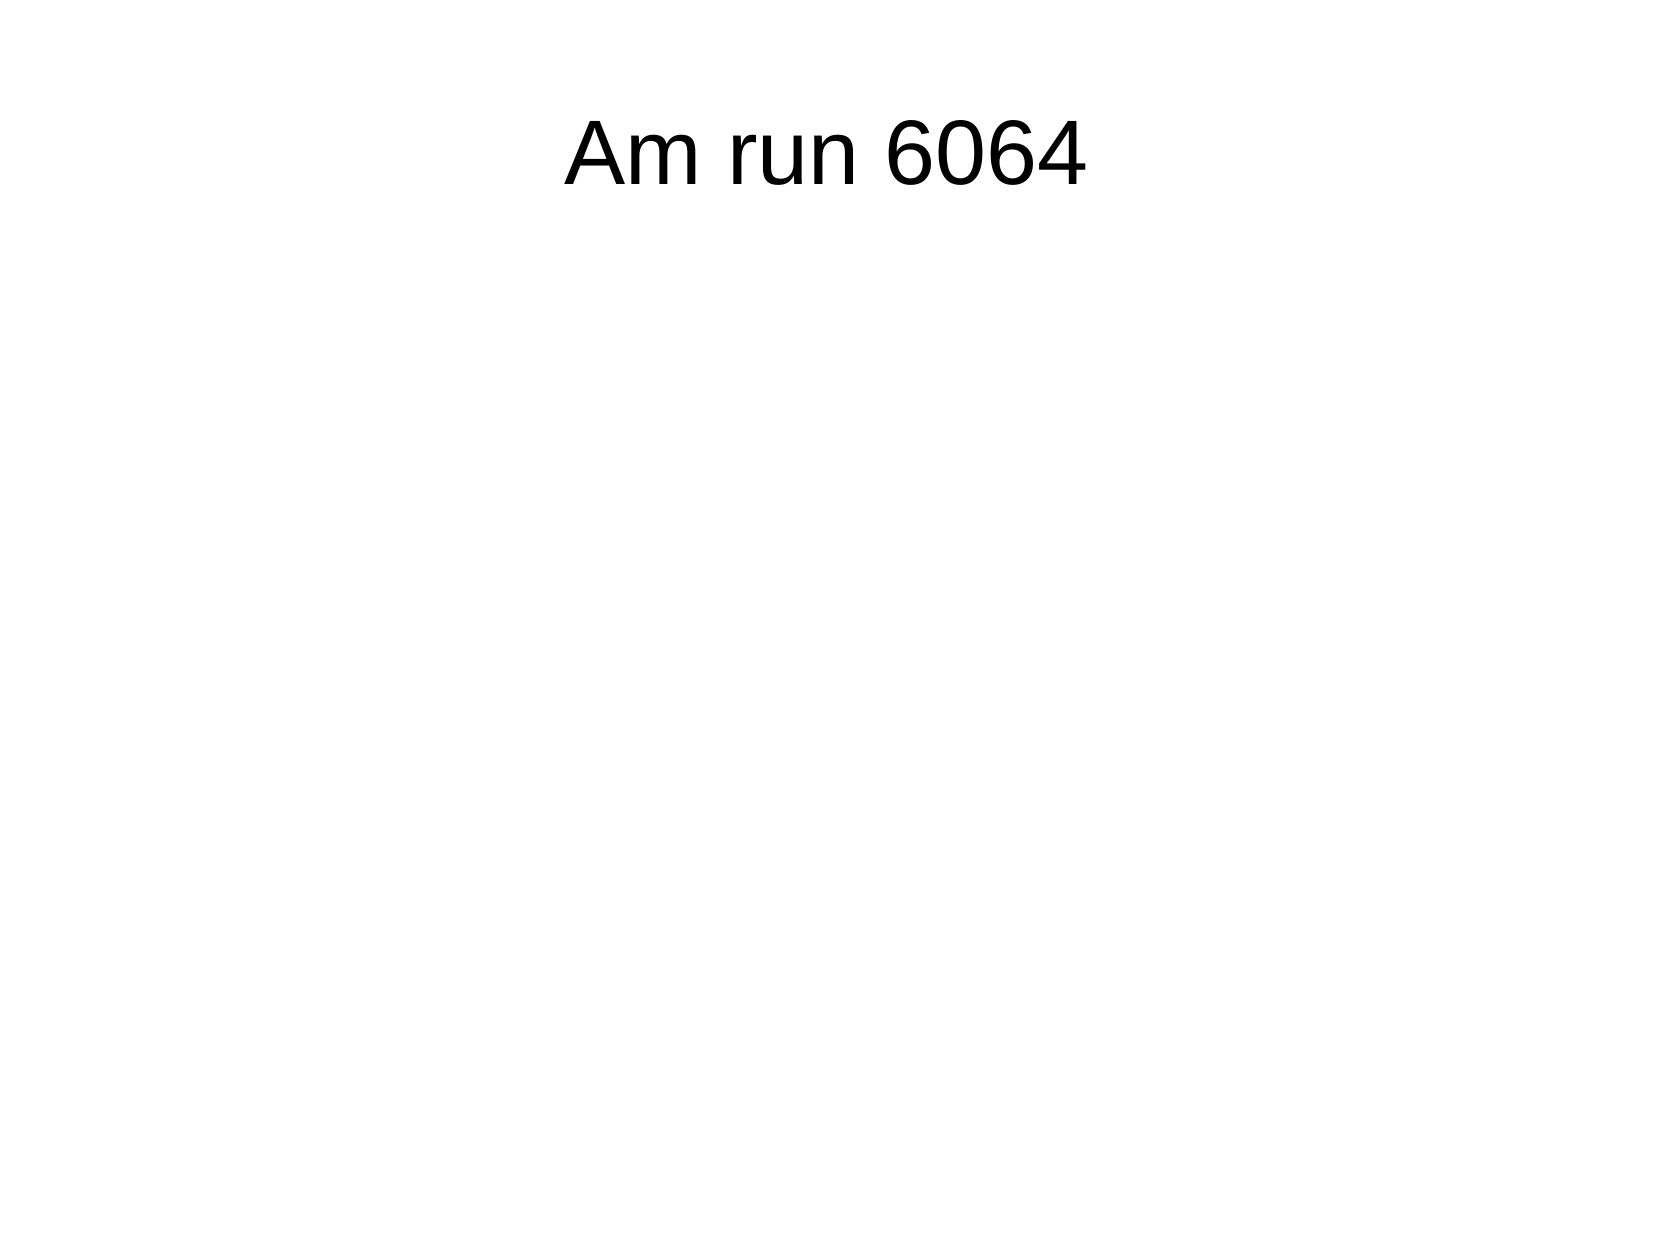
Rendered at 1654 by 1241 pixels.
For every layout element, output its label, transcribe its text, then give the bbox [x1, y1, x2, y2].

title Am run 6064 [82, 49, 1571, 257]
